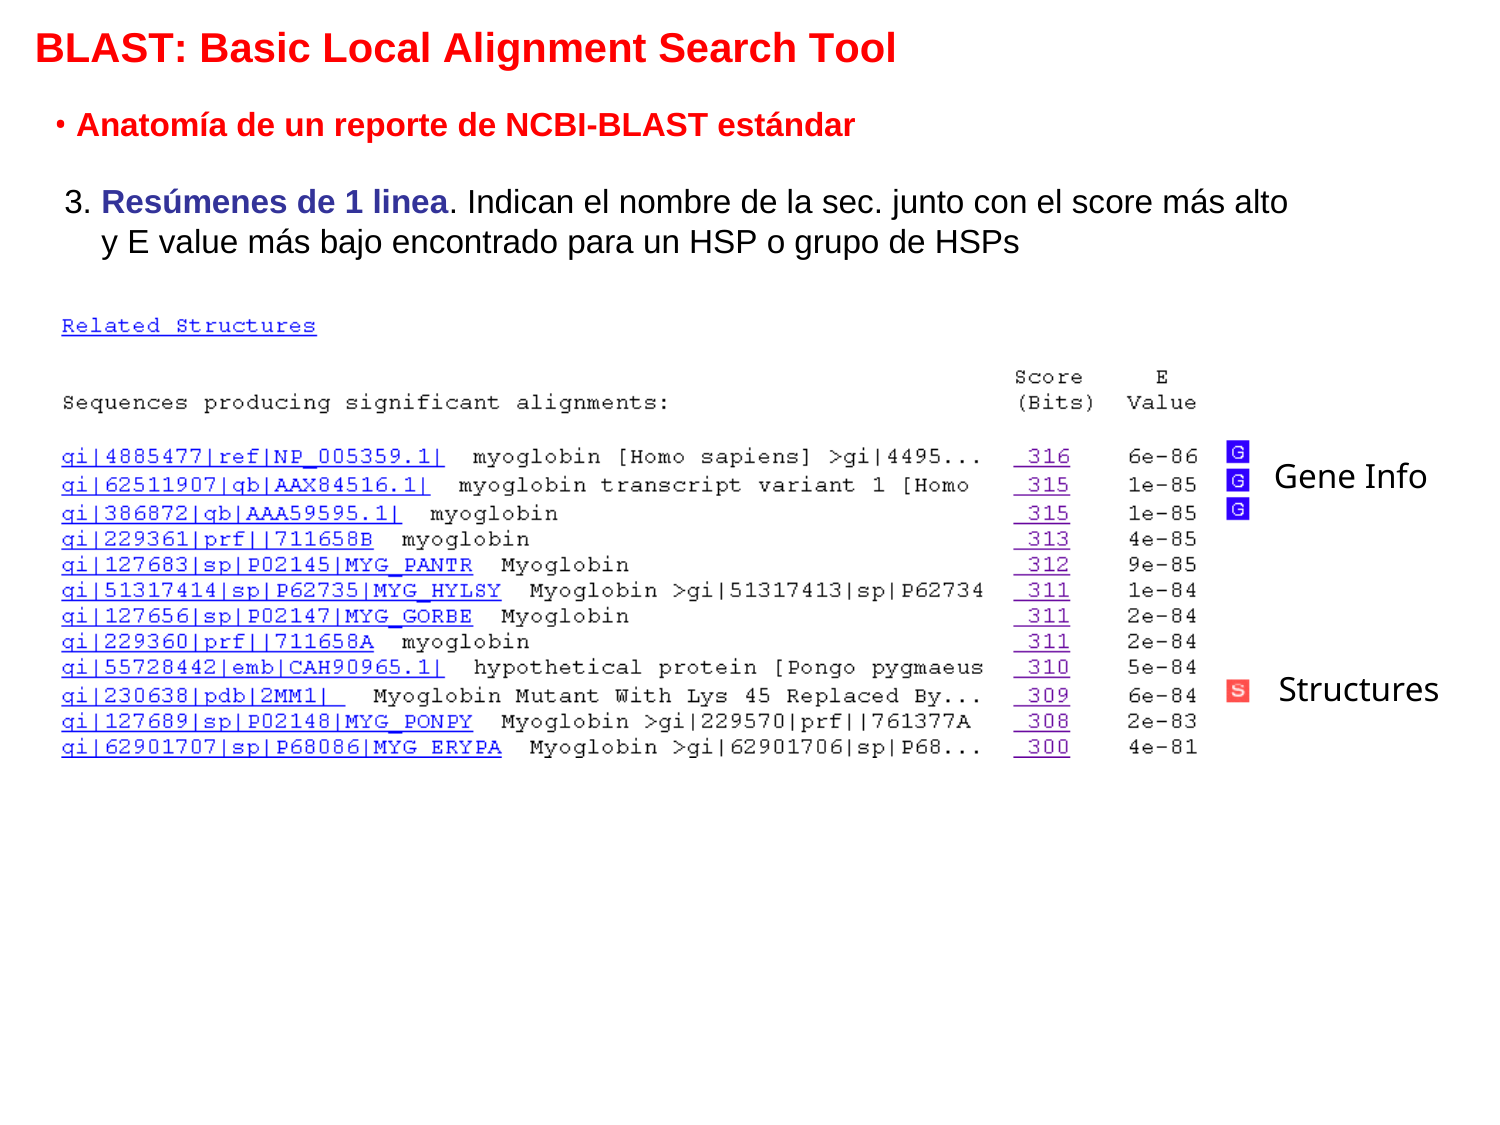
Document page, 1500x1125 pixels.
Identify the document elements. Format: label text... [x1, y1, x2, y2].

text_box Structures [1263, 660, 1456, 716]
text_box BLAST: Basic Local Alignment Search Tool [20, 13, 913, 79]
text_box Anatomía de un reporte de NCBI-BLAST estándar [39, 95, 872, 152]
text_box Gene Info [1259, 447, 1444, 504]
picture [53, 308, 1258, 758]
text_box 3. Resúmenes de 1 linea. Indican el nombre de la sec. junto con el score más alto y E value más bajo encontrado para un HSP o grupo de HSPs [49, 172, 1442, 268]
